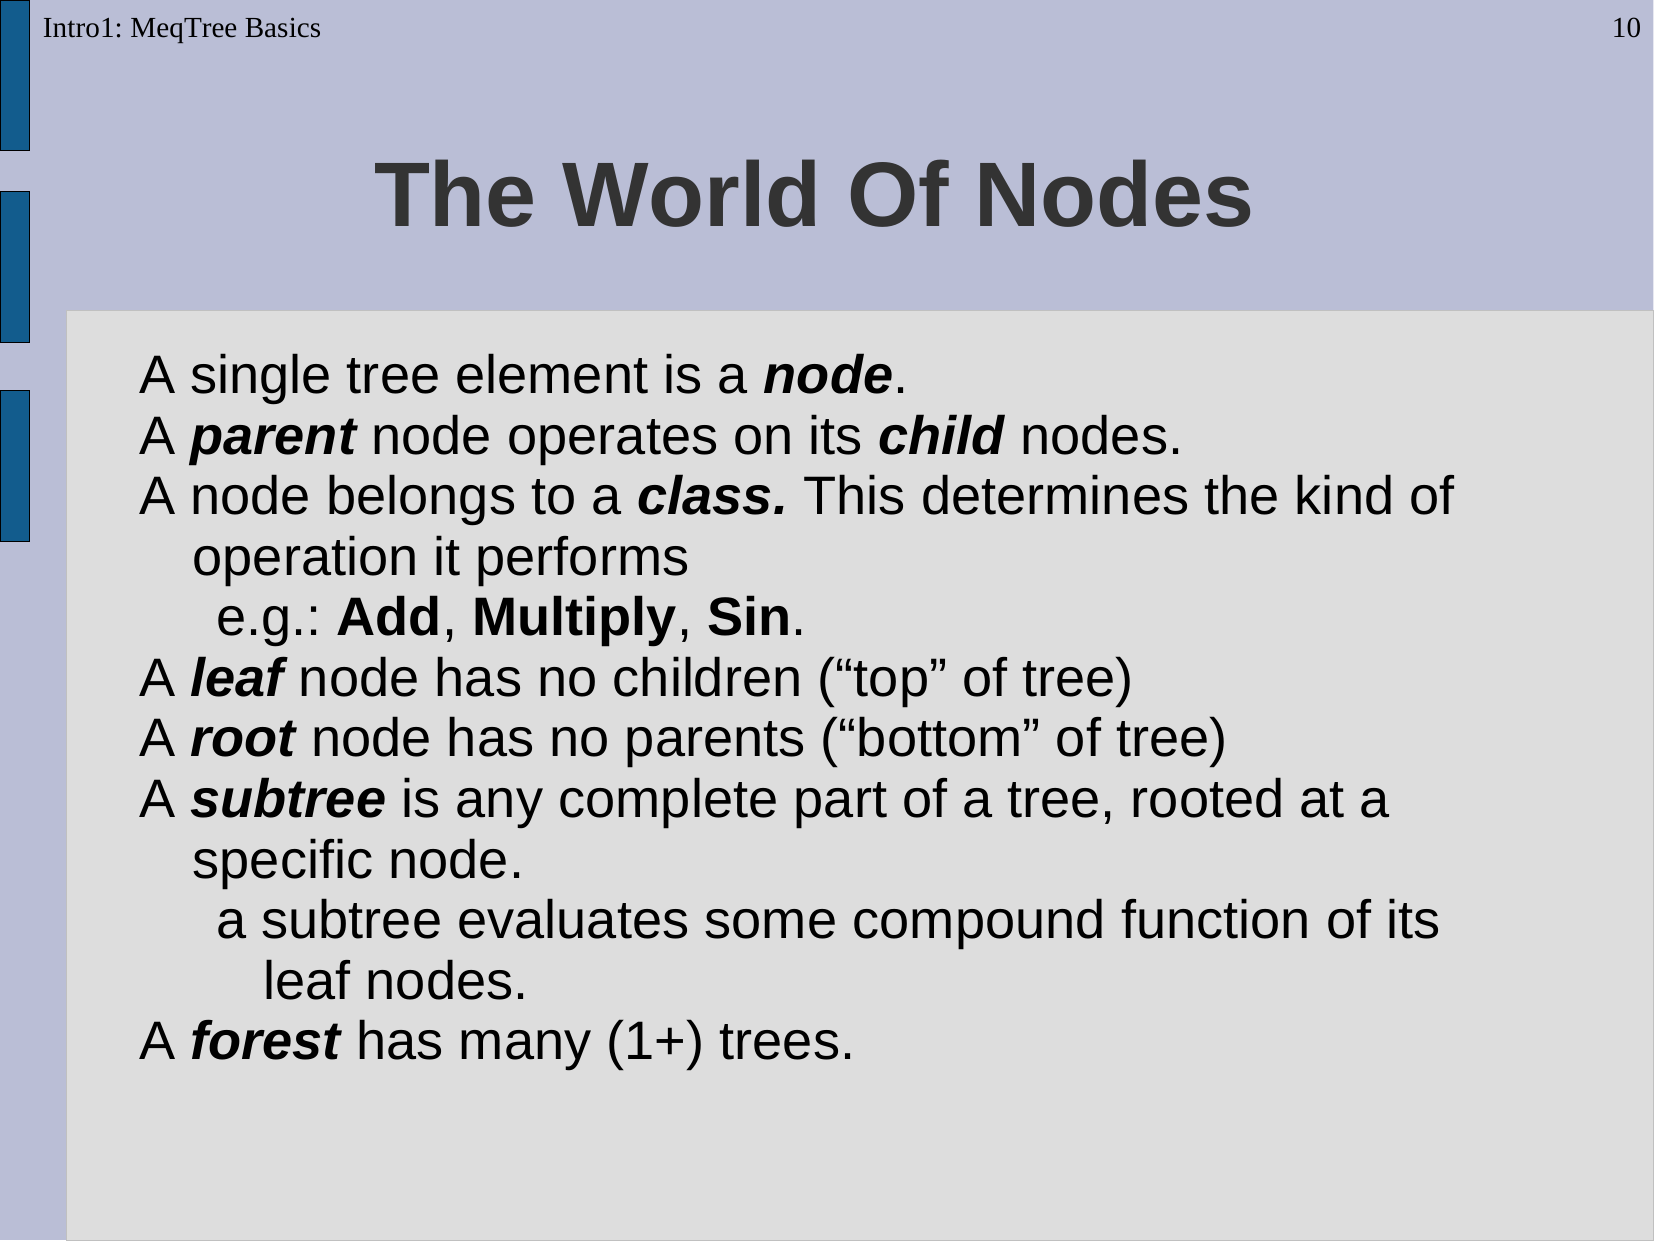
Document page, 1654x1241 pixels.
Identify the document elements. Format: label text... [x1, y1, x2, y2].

list A single tree element is a node. A parent node operates on its child nodes. A node belongs to a class. This determines the kind of operation it performs e.g.: Add, Multiply, Sin. A leaf node has no children (“top” of tree) A root node has no parents (“bottom” of tree) A subtree is any complete part of a tree, rooted at a specific node. a subtree evaluates some compound function of its leaf nodes. A forest has many (1+) trees. [121, 344, 1534, 1127]
title The World Of Nodes [121, 91, 1534, 299]
